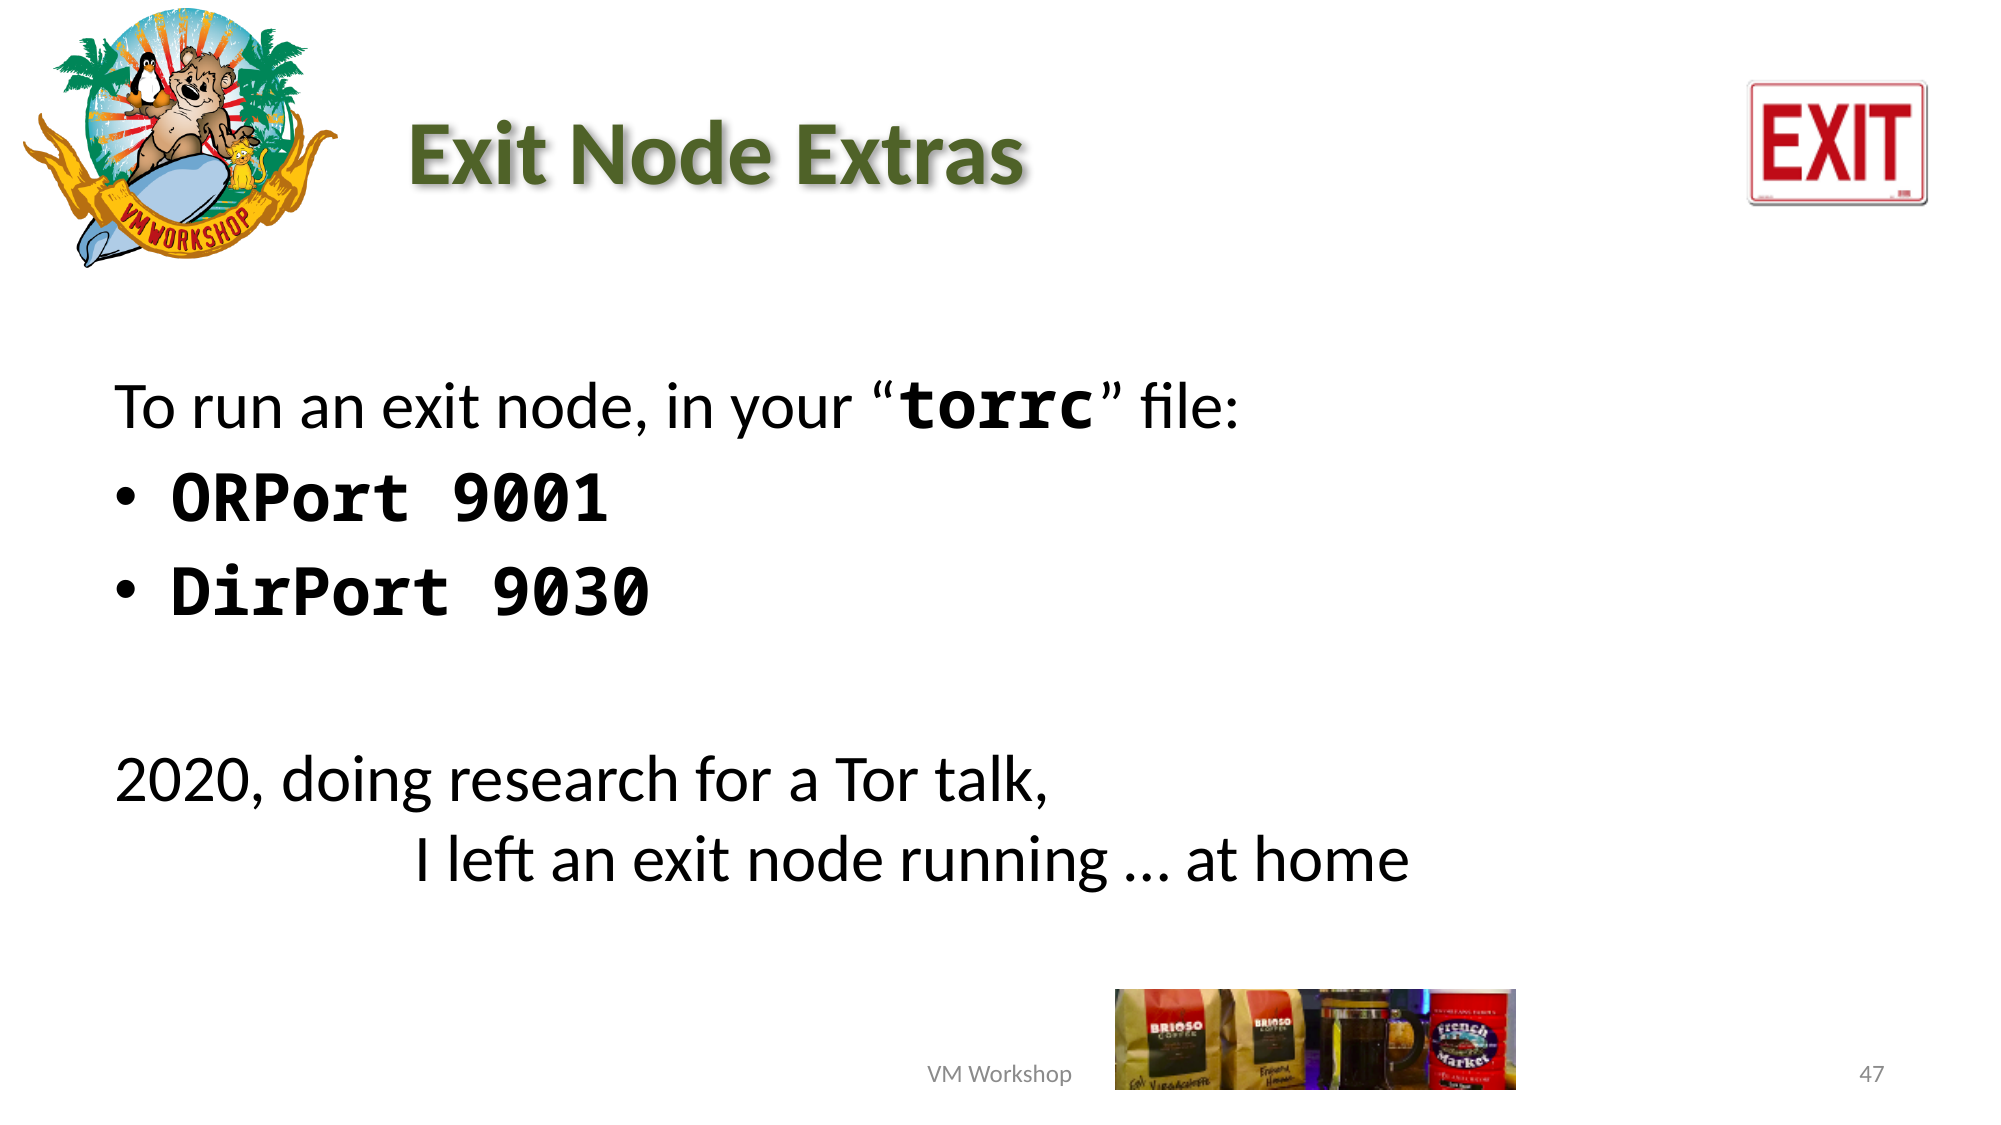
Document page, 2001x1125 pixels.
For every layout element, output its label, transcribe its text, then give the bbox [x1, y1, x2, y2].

picture [23, 8, 338, 269]
title Exit Node Extras [392, 53, 1922, 242]
picture [1739, 44, 1936, 241]
list To run an exit node, in your “torrc” file: ORPort 9001 DirPort 9030 2020, doing research for a Tor talk, I left an exit node running … at home [99, 260, 1900, 1004]
picture [1115, 1004, 1516, 1090]
